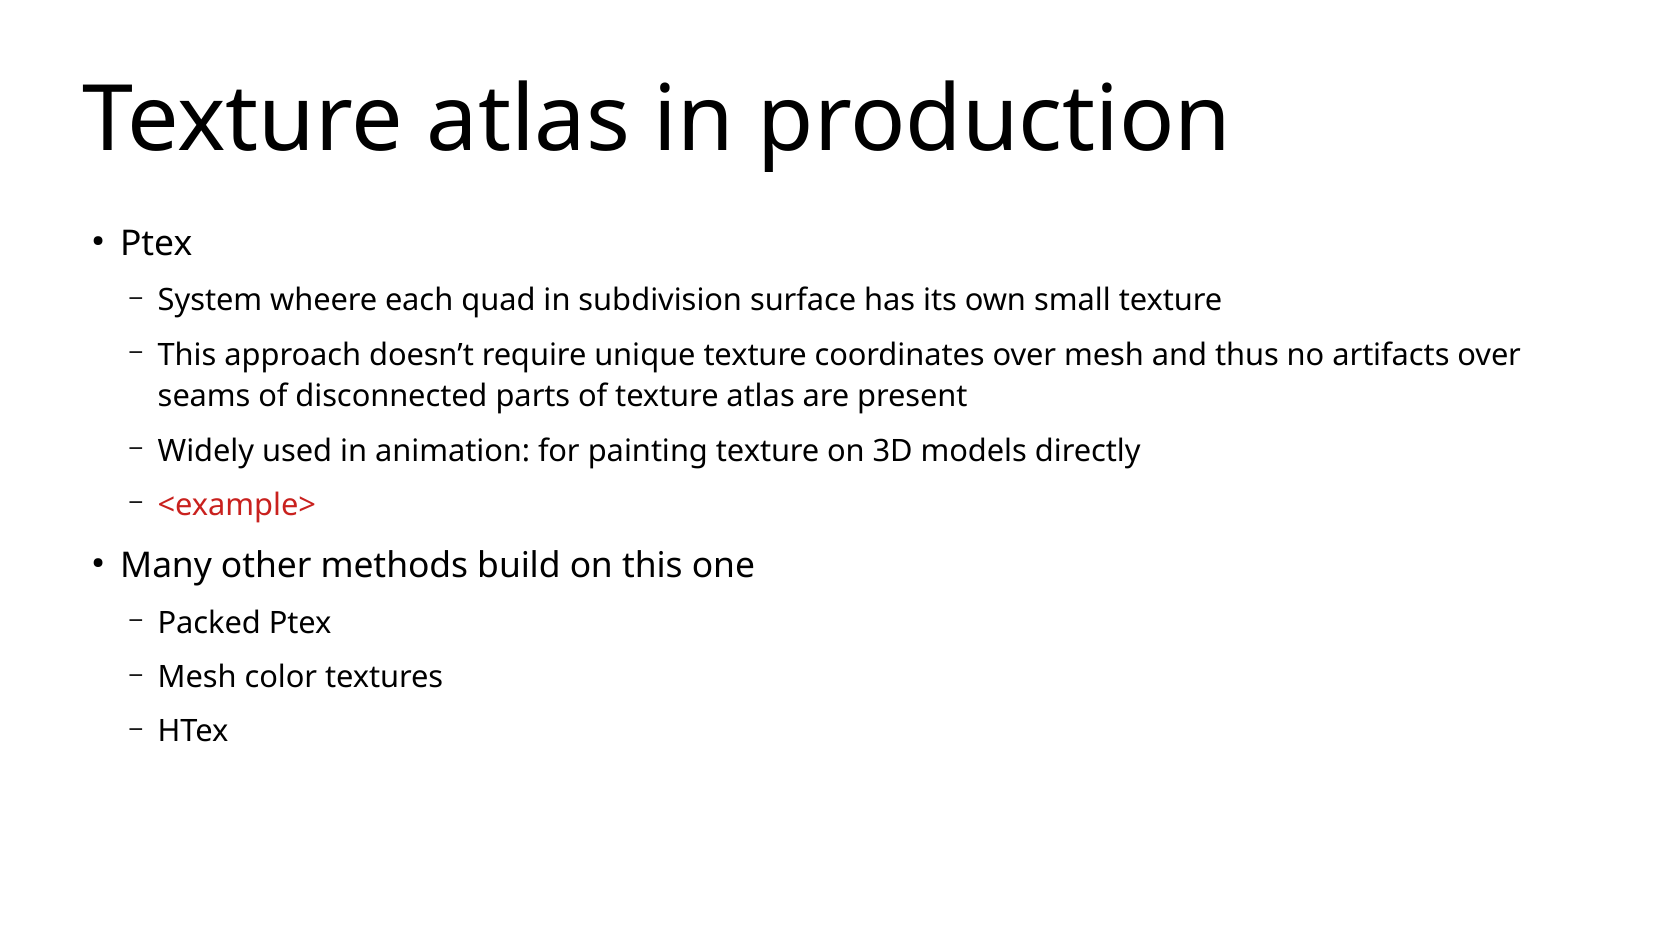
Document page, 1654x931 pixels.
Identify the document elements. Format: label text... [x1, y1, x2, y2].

list Ptex System wheere each quad in subdivision surface has its own small texture This approach doesn’t require unique texture coordinates over mesh and thus no artifacts over seams of disconnected parts of texture atlas are present Widely used in animation: for painting texture on 3D models directly <example> Many other methods build on this one Packed Ptex Mesh color textures HTex [82, 217, 1571, 758]
title Texture atlas in production [82, 37, 1571, 193]
